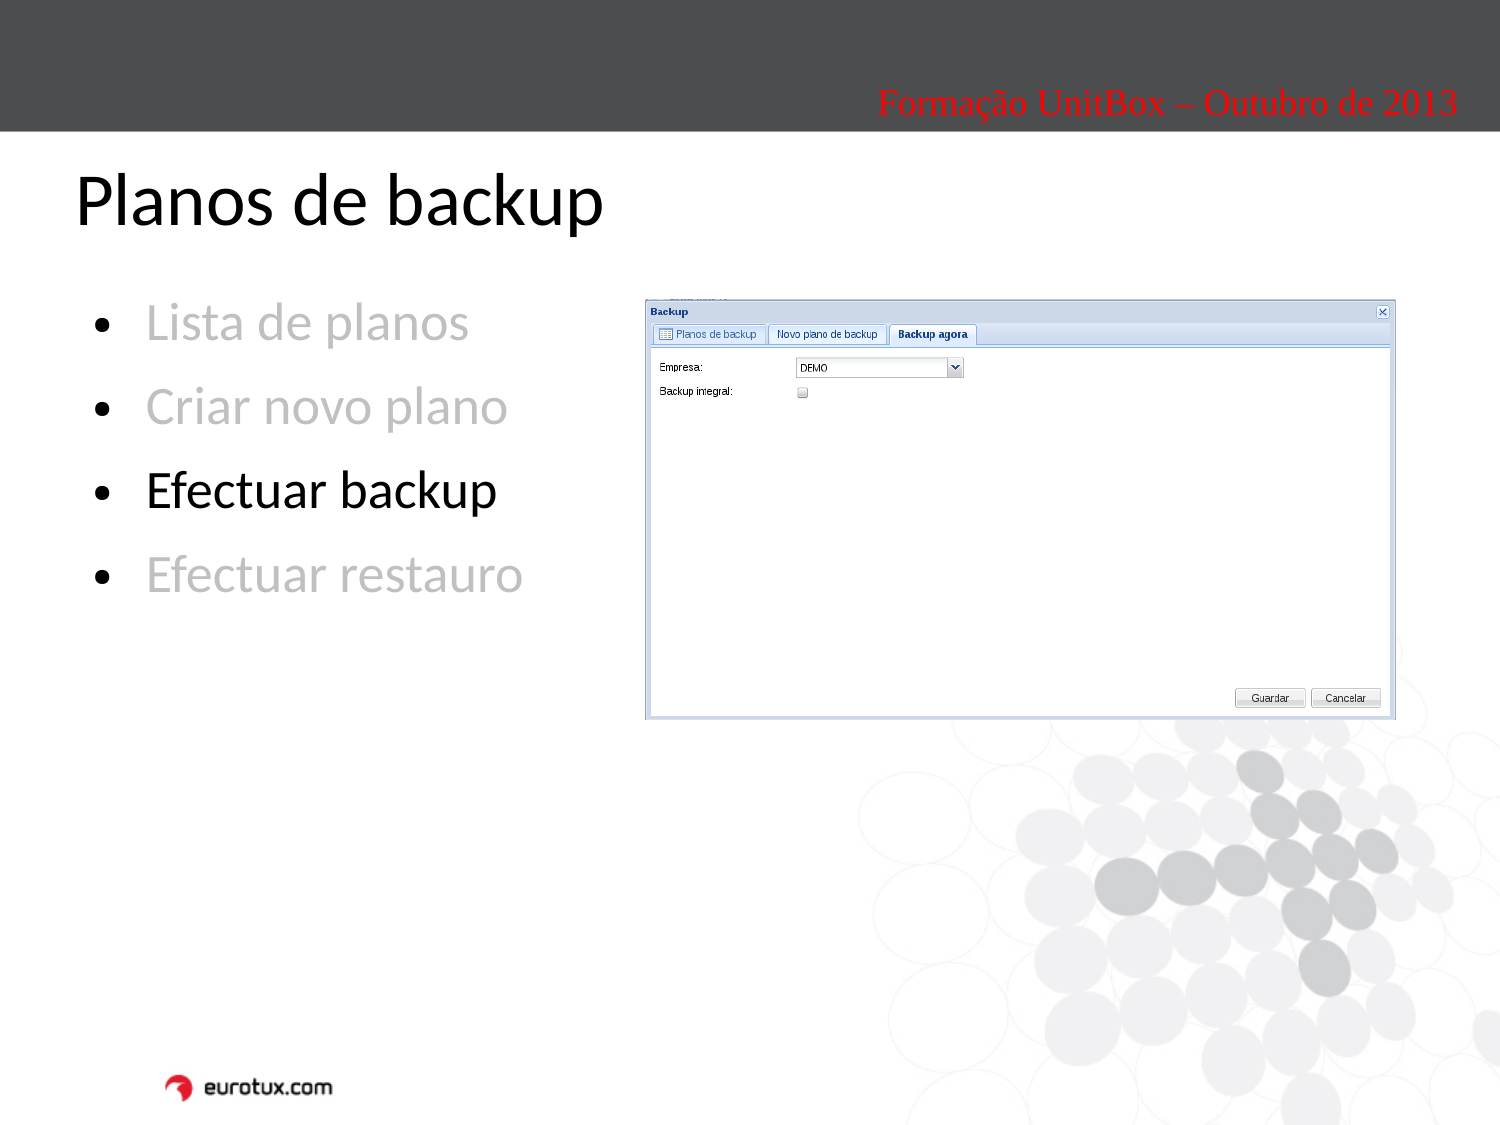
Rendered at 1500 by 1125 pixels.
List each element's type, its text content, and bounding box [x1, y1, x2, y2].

picture [0, 0, 1500, 1125]
list Lista de planos Criar novo plano Efectuar backup Efectuar restauro [75, 300, 734, 1043]
title Planos de backup [75, 112, 1425, 301]
